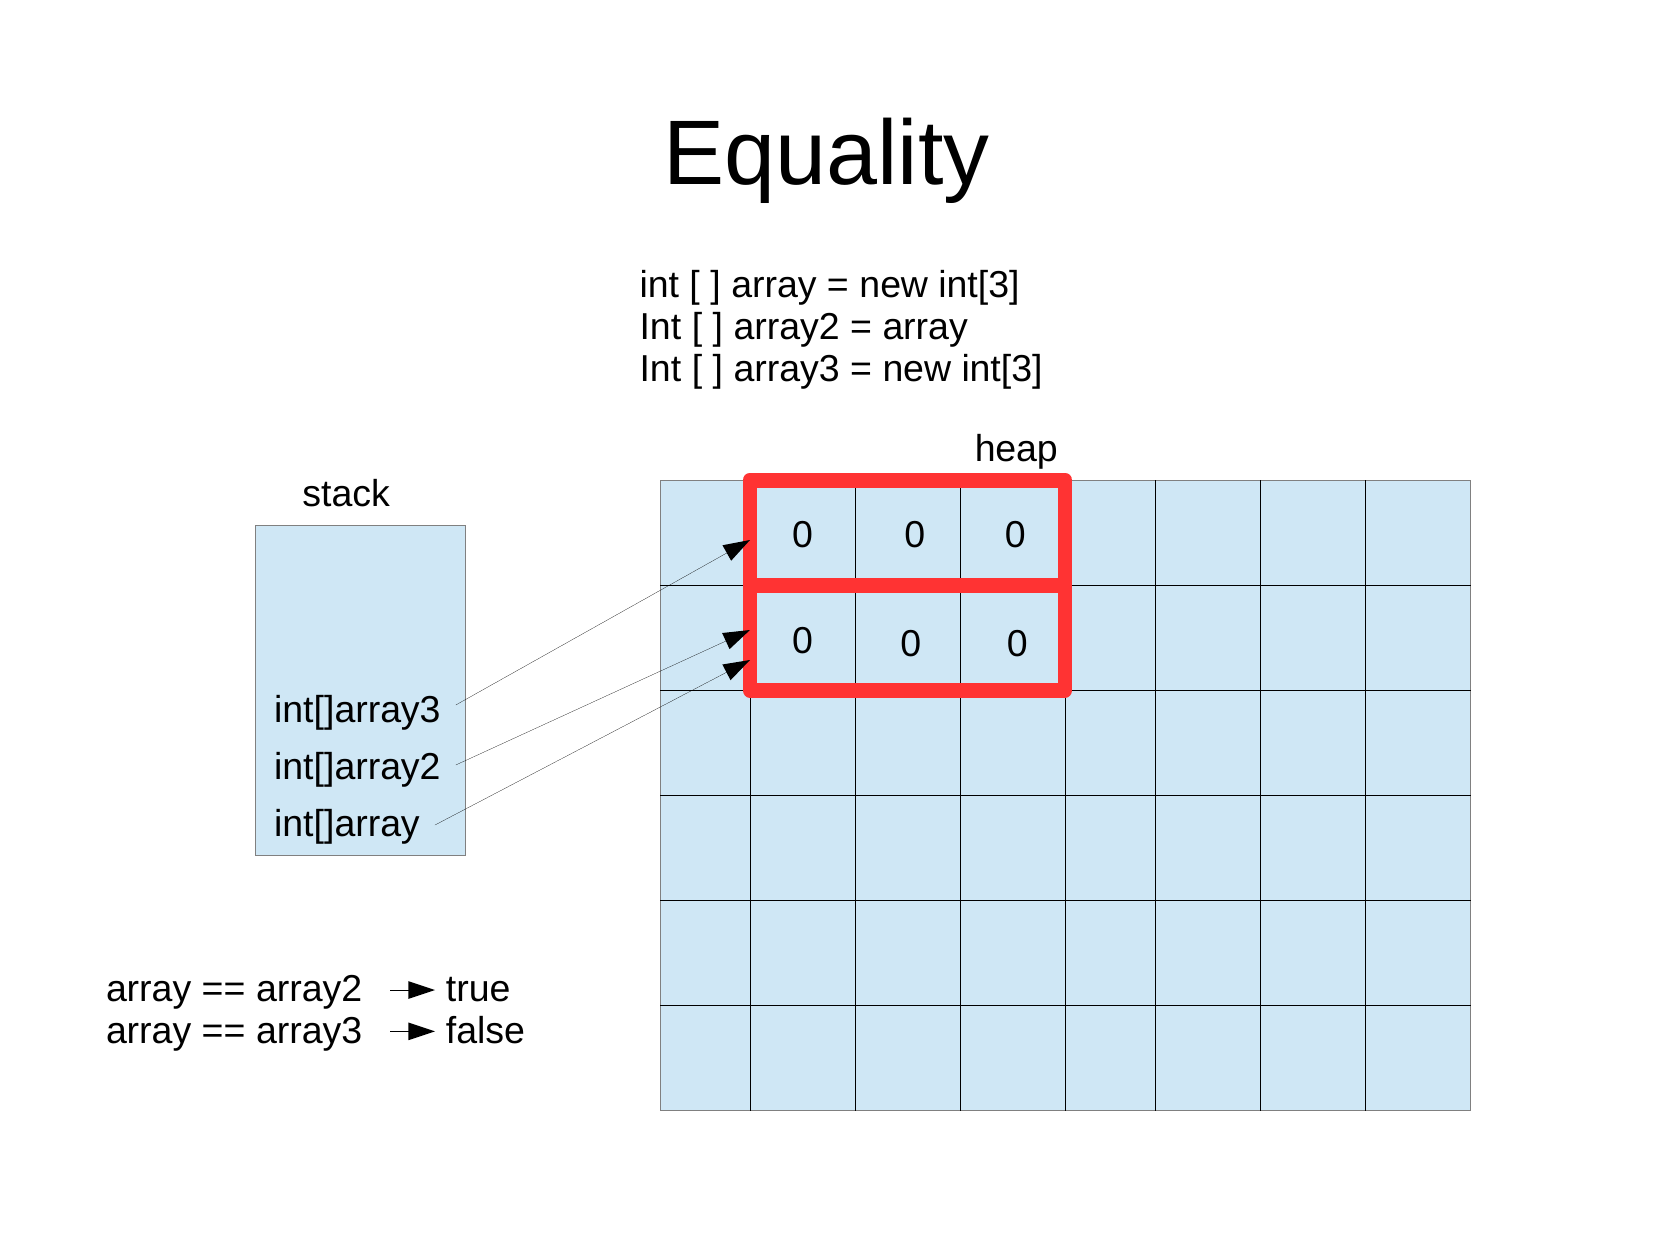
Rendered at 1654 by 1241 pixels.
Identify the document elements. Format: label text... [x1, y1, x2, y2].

text_box [695, 669, 743, 690]
text_box [436, 761, 466, 823]
text_box [1066, 796, 1155, 900]
text_box [751, 698, 855, 795]
text_box [660, 796, 750, 900]
text_box array == array2 true array == array3 false [91, 960, 541, 1059]
text_box [660, 586, 743, 670]
text_box int[]array2 [259, 739, 456, 796]
text_box [1156, 691, 1260, 795]
text_box [961, 488, 1058, 578]
text_box [856, 488, 960, 578]
text_box stack [287, 465, 406, 522]
text_box [856, 698, 960, 795]
text_box [1261, 1006, 1365, 1111]
text_box [961, 796, 1065, 900]
text_box [1156, 1006, 1260, 1111]
text_box [1366, 586, 1471, 690]
text_box 0 [889, 505, 940, 563]
text_box [757, 488, 855, 578]
text_box [961, 901, 1065, 1005]
text_box [1066, 1006, 1155, 1111]
text_box [660, 1006, 750, 1111]
text_box [961, 1006, 1065, 1111]
title Equality [82, 49, 1571, 257]
text_box 0 [990, 505, 1041, 563]
text_box [1366, 796, 1471, 900]
text_box 0 [777, 505, 828, 563]
text_box int[]array3 [259, 681, 456, 739]
text_box [856, 593, 960, 683]
text_box [1261, 796, 1365, 900]
text_box int [ ] array = new int[3] Int [ ] array2 = array Int [ ] array3 = new int[3] [624, 256, 1058, 398]
text_box [1072, 586, 1155, 690]
text_box [1261, 586, 1365, 690]
text_box [660, 638, 743, 690]
text_box 0 [777, 612, 828, 670]
text_box [1261, 691, 1365, 795]
text_box [672, 549, 743, 585]
text_box 0 [885, 615, 937, 672]
text_box [1156, 586, 1260, 690]
text_box [1156, 480, 1260, 585]
text_box [856, 796, 960, 900]
text_box int[]array [259, 796, 436, 852]
text_box [1366, 480, 1471, 585]
text_box [856, 901, 960, 1005]
text_box [660, 901, 750, 1005]
text_box [1072, 480, 1155, 585]
text_box [1066, 691, 1155, 795]
text_box heap [960, 420, 1074, 477]
text_box [1066, 901, 1155, 1005]
text_box [961, 593, 1058, 683]
text_box [1156, 901, 1260, 1005]
text_box [961, 698, 1065, 795]
text_box [456, 700, 466, 764]
text_box [751, 1006, 855, 1111]
text_box [751, 796, 855, 900]
text_box [660, 691, 688, 706]
text_box [1261, 901, 1365, 1005]
text_box [757, 593, 855, 683]
text_box [255, 525, 466, 856]
text_box [660, 691, 750, 795]
text_box [1366, 1006, 1471, 1111]
text_box [856, 1006, 960, 1111]
text_box [1261, 480, 1365, 585]
text_box [1156, 796, 1260, 900]
text_box [660, 480, 743, 585]
text_box [1366, 901, 1471, 1005]
text_box [751, 901, 855, 1005]
text_box 0 [992, 615, 1043, 672]
text_box [1366, 691, 1471, 795]
